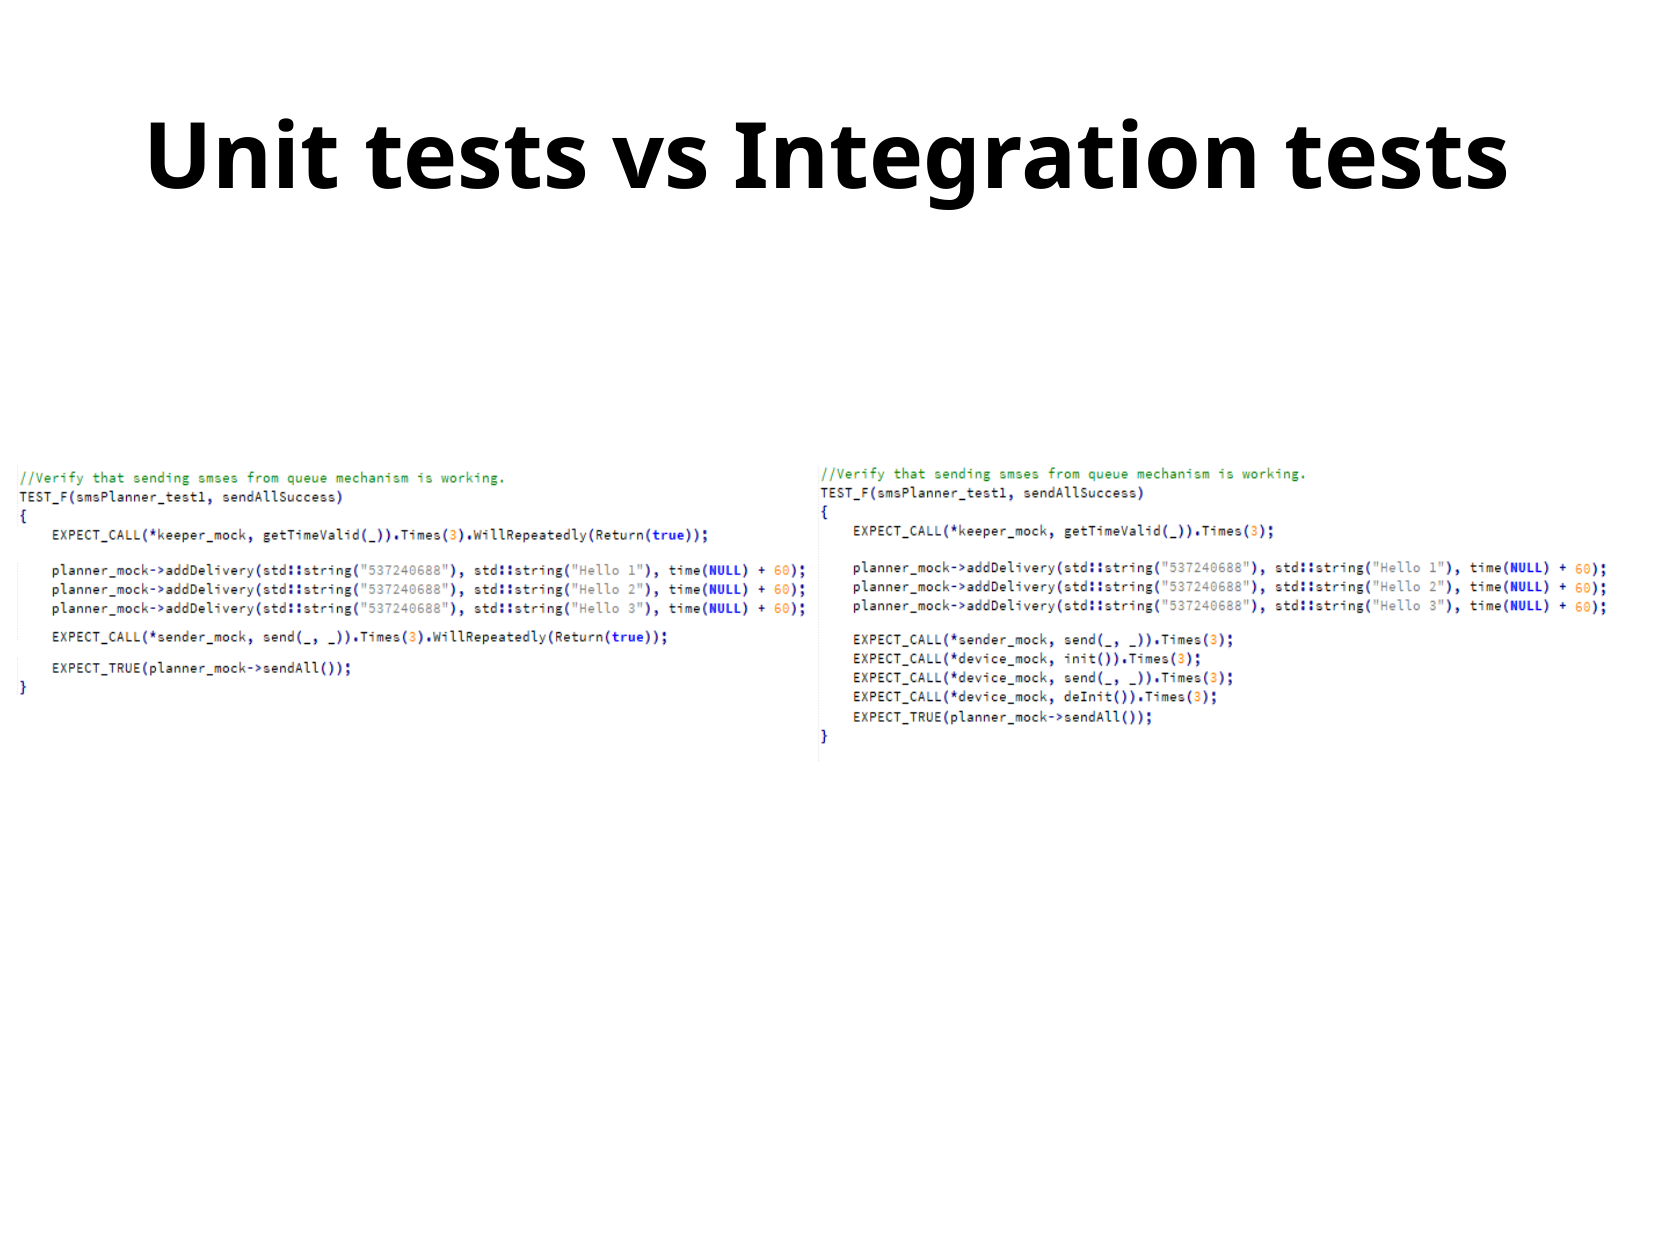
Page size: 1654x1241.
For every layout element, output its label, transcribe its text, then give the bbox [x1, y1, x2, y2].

picture [17, 465, 1625, 768]
title Unit tests vs Integration tests [82, 23, 1571, 283]
